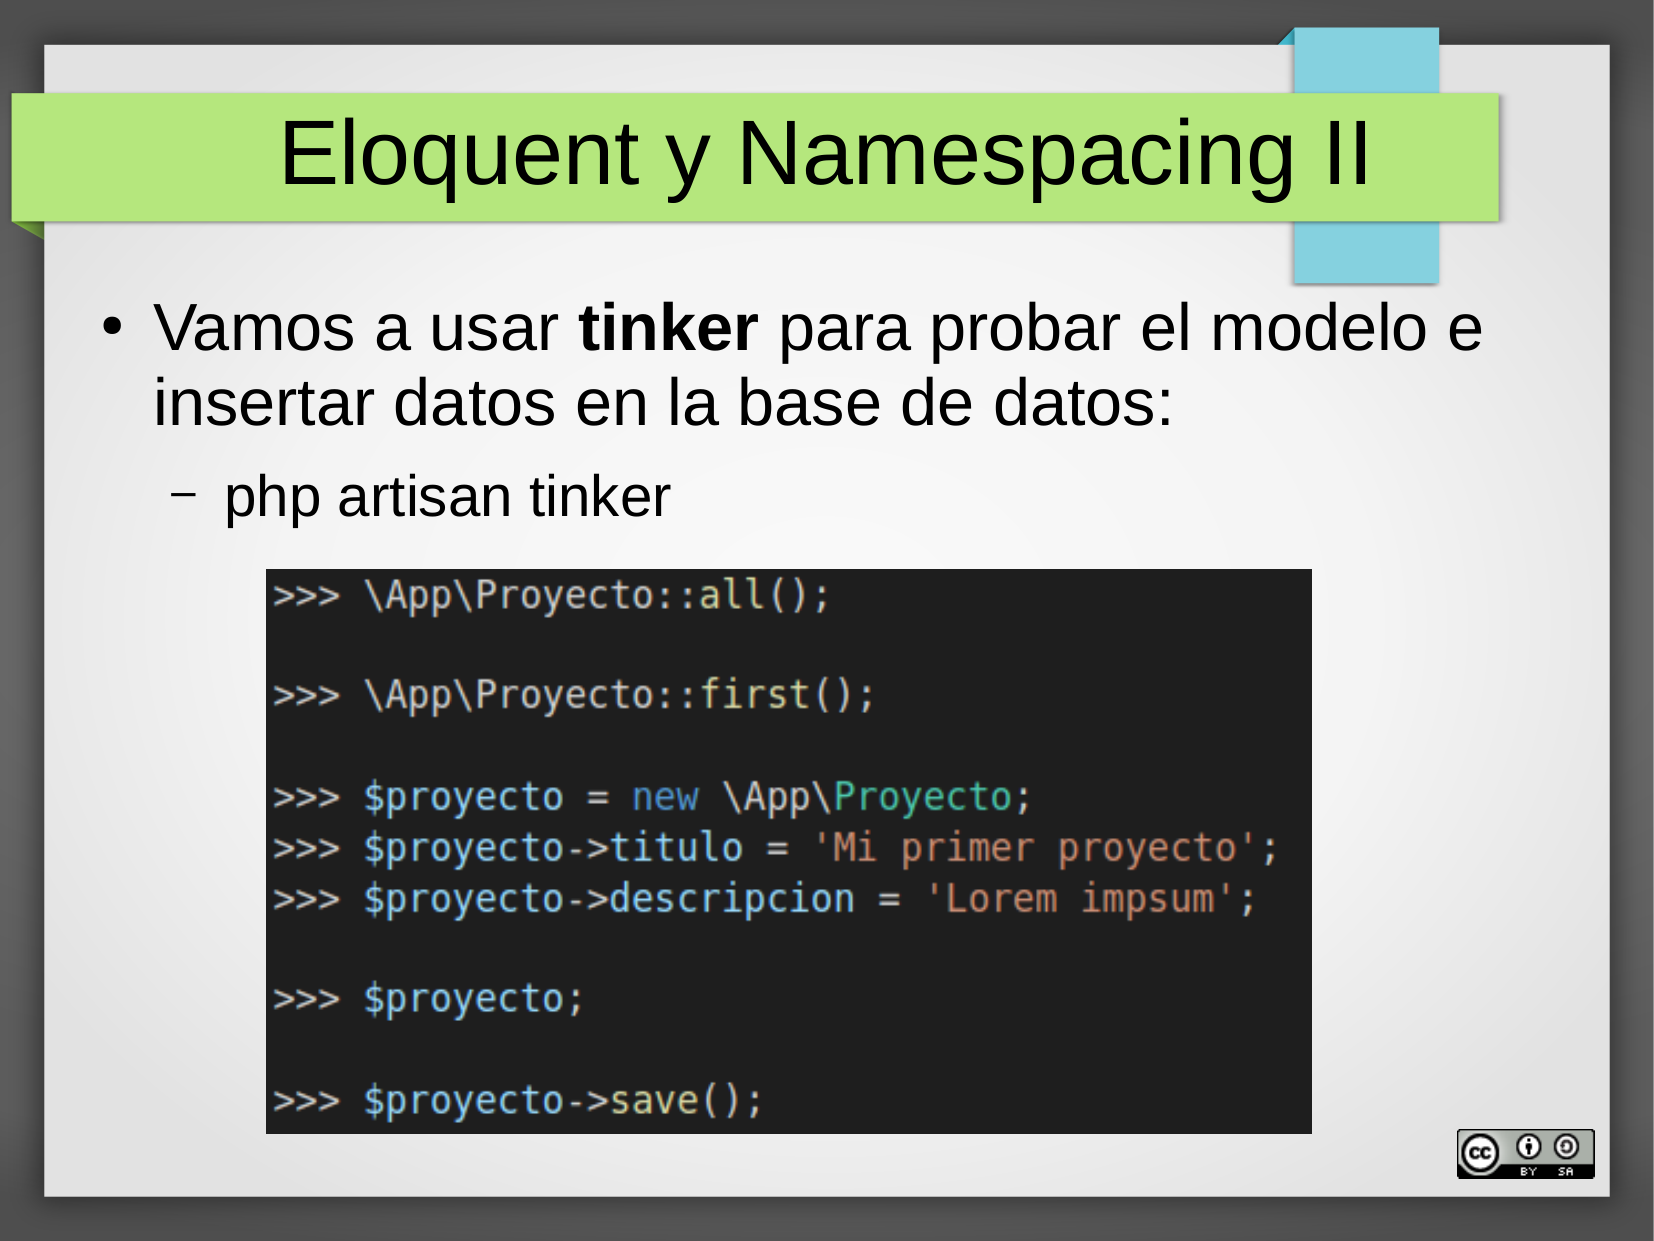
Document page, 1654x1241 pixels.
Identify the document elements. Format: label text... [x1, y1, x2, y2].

list Vamos a usar tinker para probar el modelo e insertar datos en la base de datos: php artisan tinker [82, 290, 1571, 1099]
title Eloquent y Namespacing II [82, 49, 1571, 257]
picture [0, 0, 1654, 1241]
